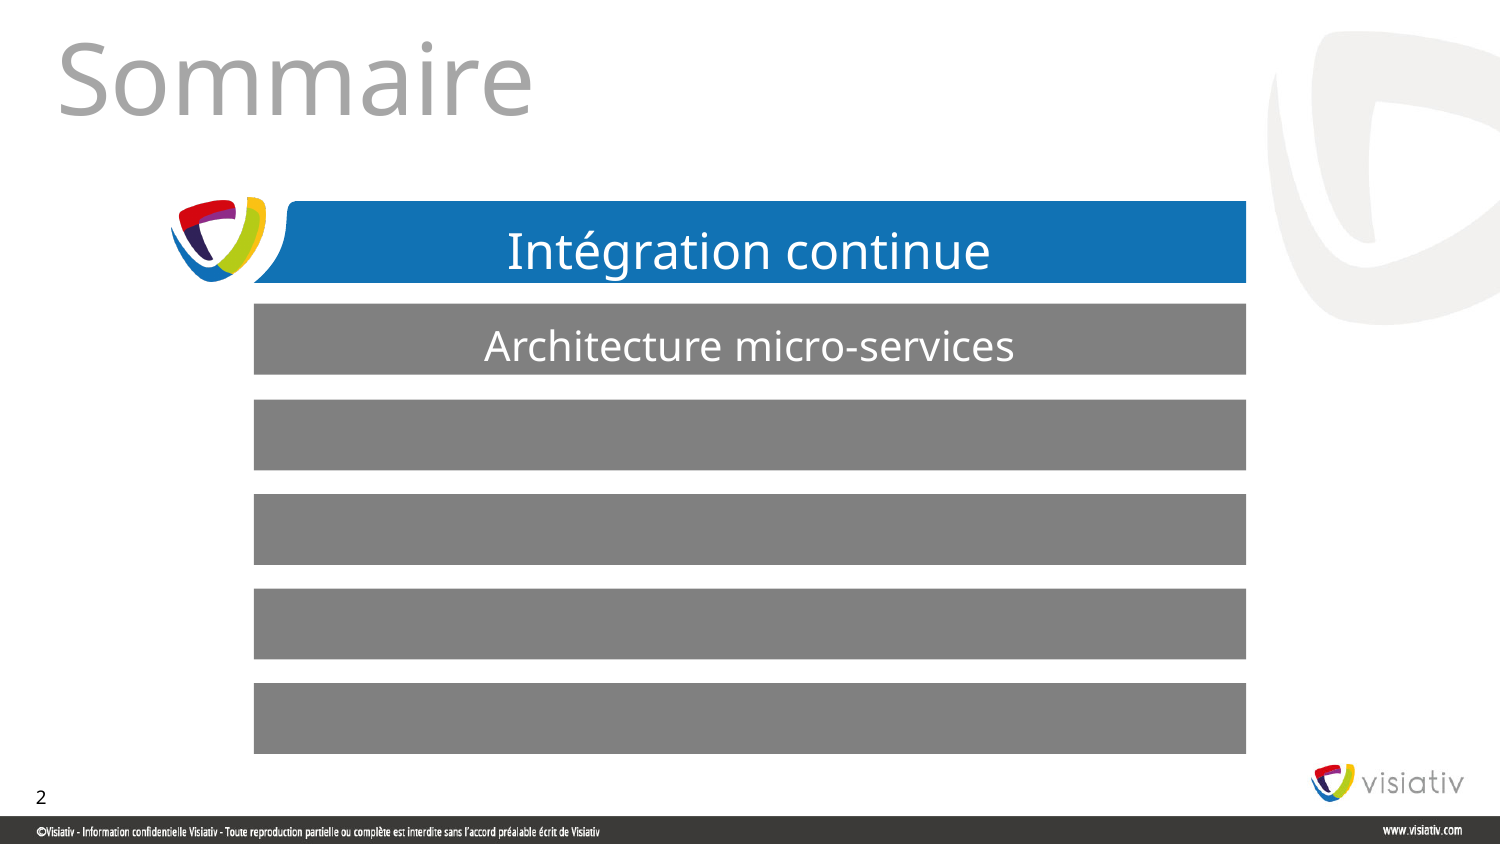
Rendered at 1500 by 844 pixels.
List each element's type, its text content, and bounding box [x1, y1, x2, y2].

picture [0, 0, 1500, 844]
list Intégration continue [253, 197, 1247, 281]
list Architecture micro-services [253, 303, 1247, 375]
